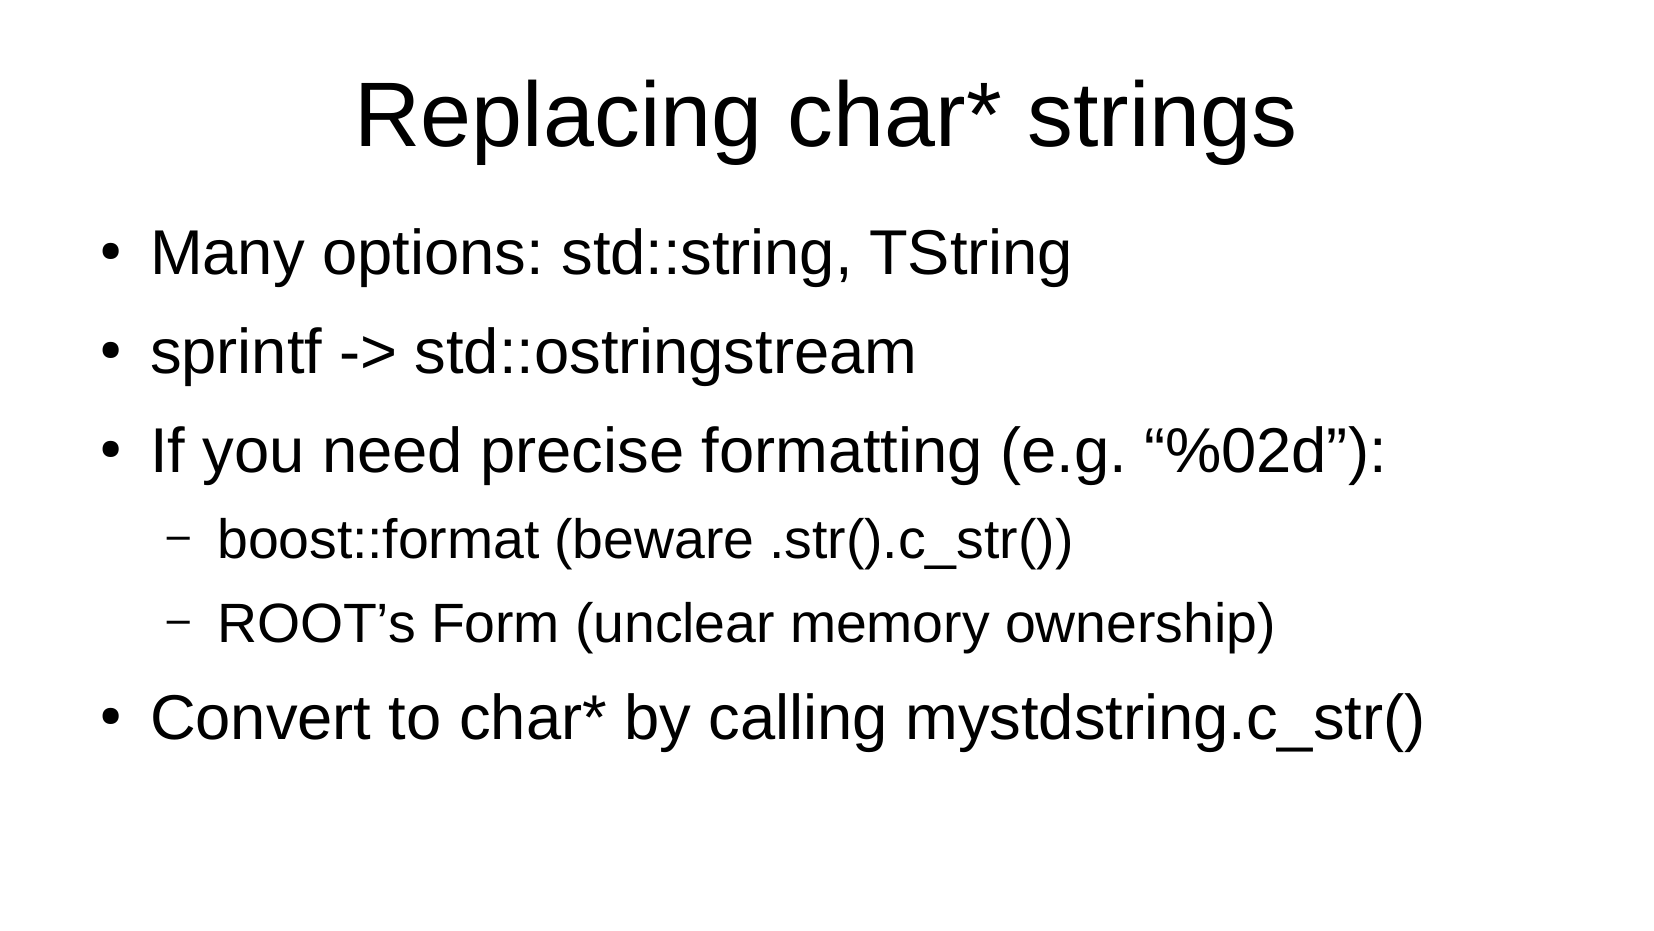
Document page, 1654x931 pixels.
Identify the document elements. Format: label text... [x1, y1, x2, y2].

list Many options: std::string, TString sprintf -> std::ostringstream If you need precise formatting (e.g. “%02d”): boost::format (beware .str().c_str()) ROOT’s Form (unclear memory ownership) Convert to char* by calling mystdstring.c_str() [82, 217, 1571, 758]
title Replacing char* strings [82, 37, 1571, 193]
